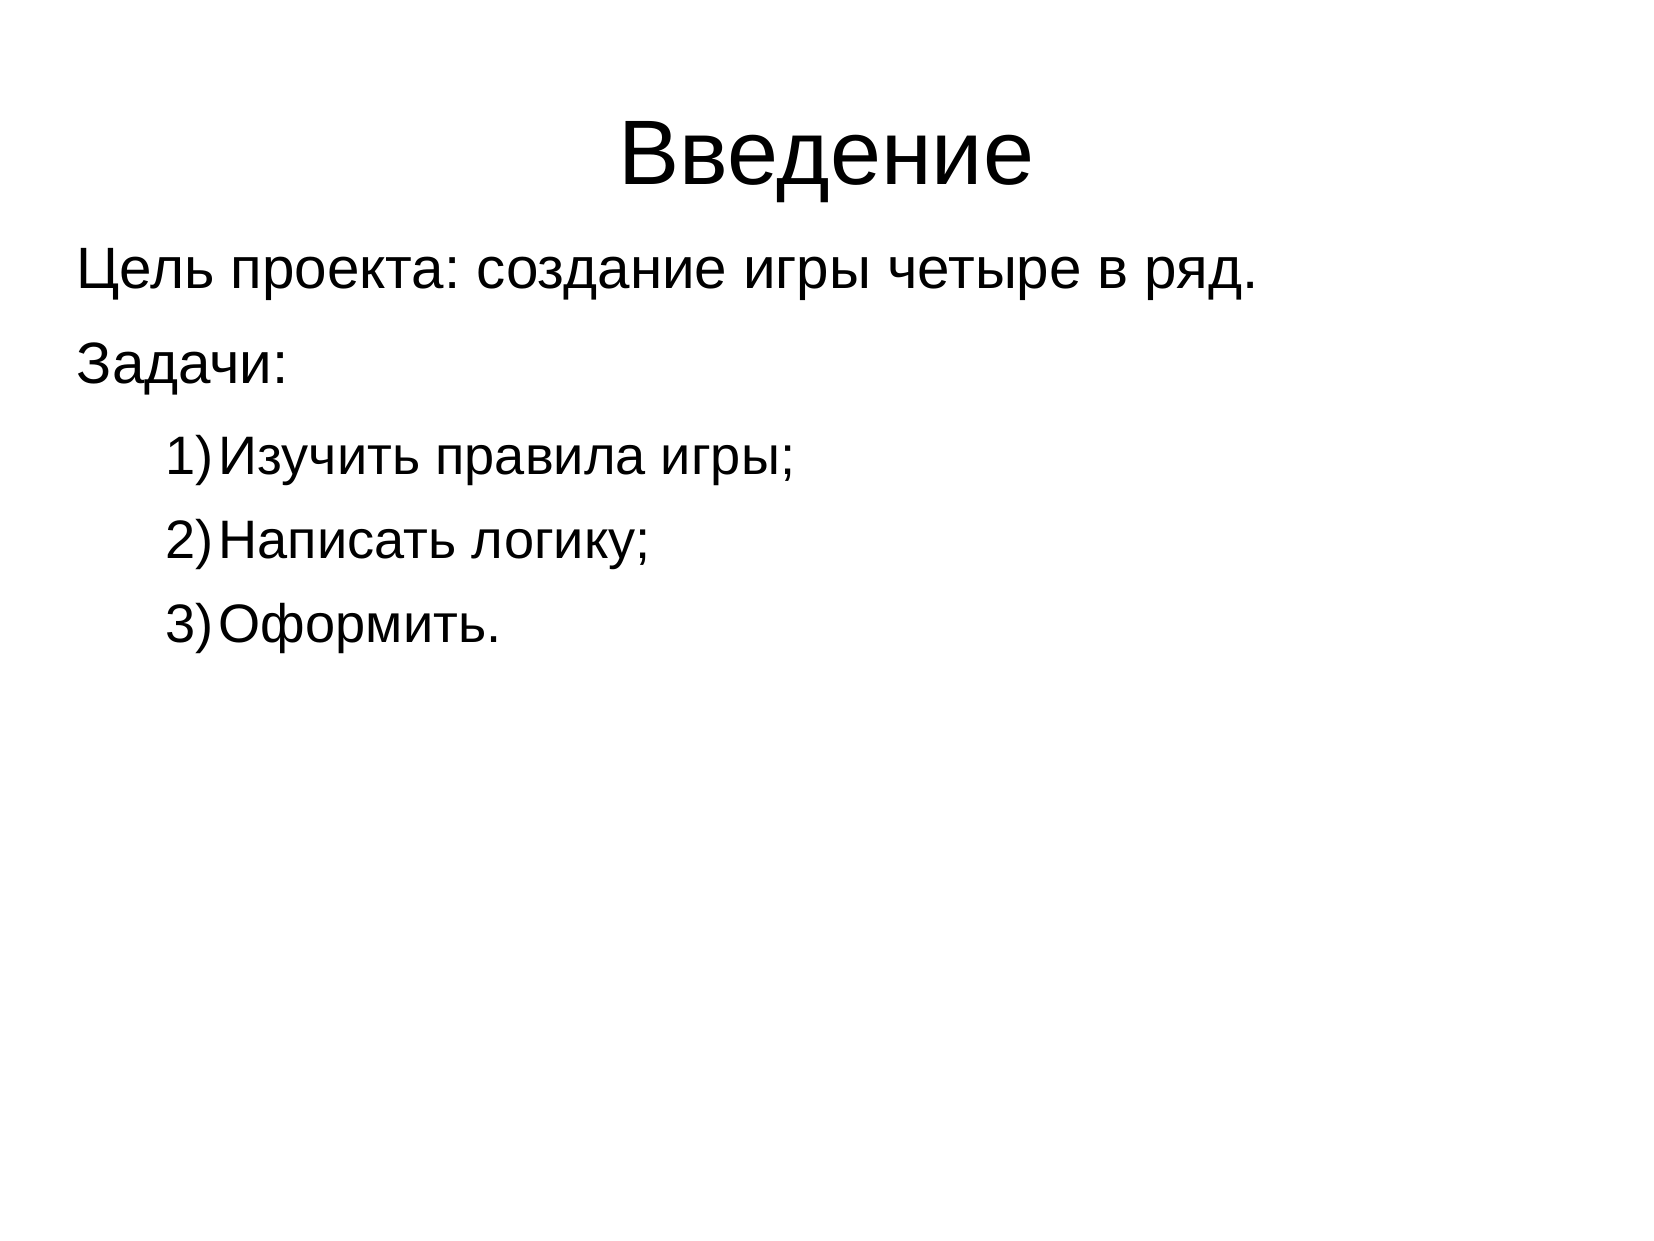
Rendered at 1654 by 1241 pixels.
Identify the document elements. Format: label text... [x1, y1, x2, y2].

title Введение [82, 49, 1571, 257]
list Цель проекта: создание игры четыре в ряд. Задачи: Изучить правила игры; Написать логику; Оформить. [76, 236, 1565, 1240]
